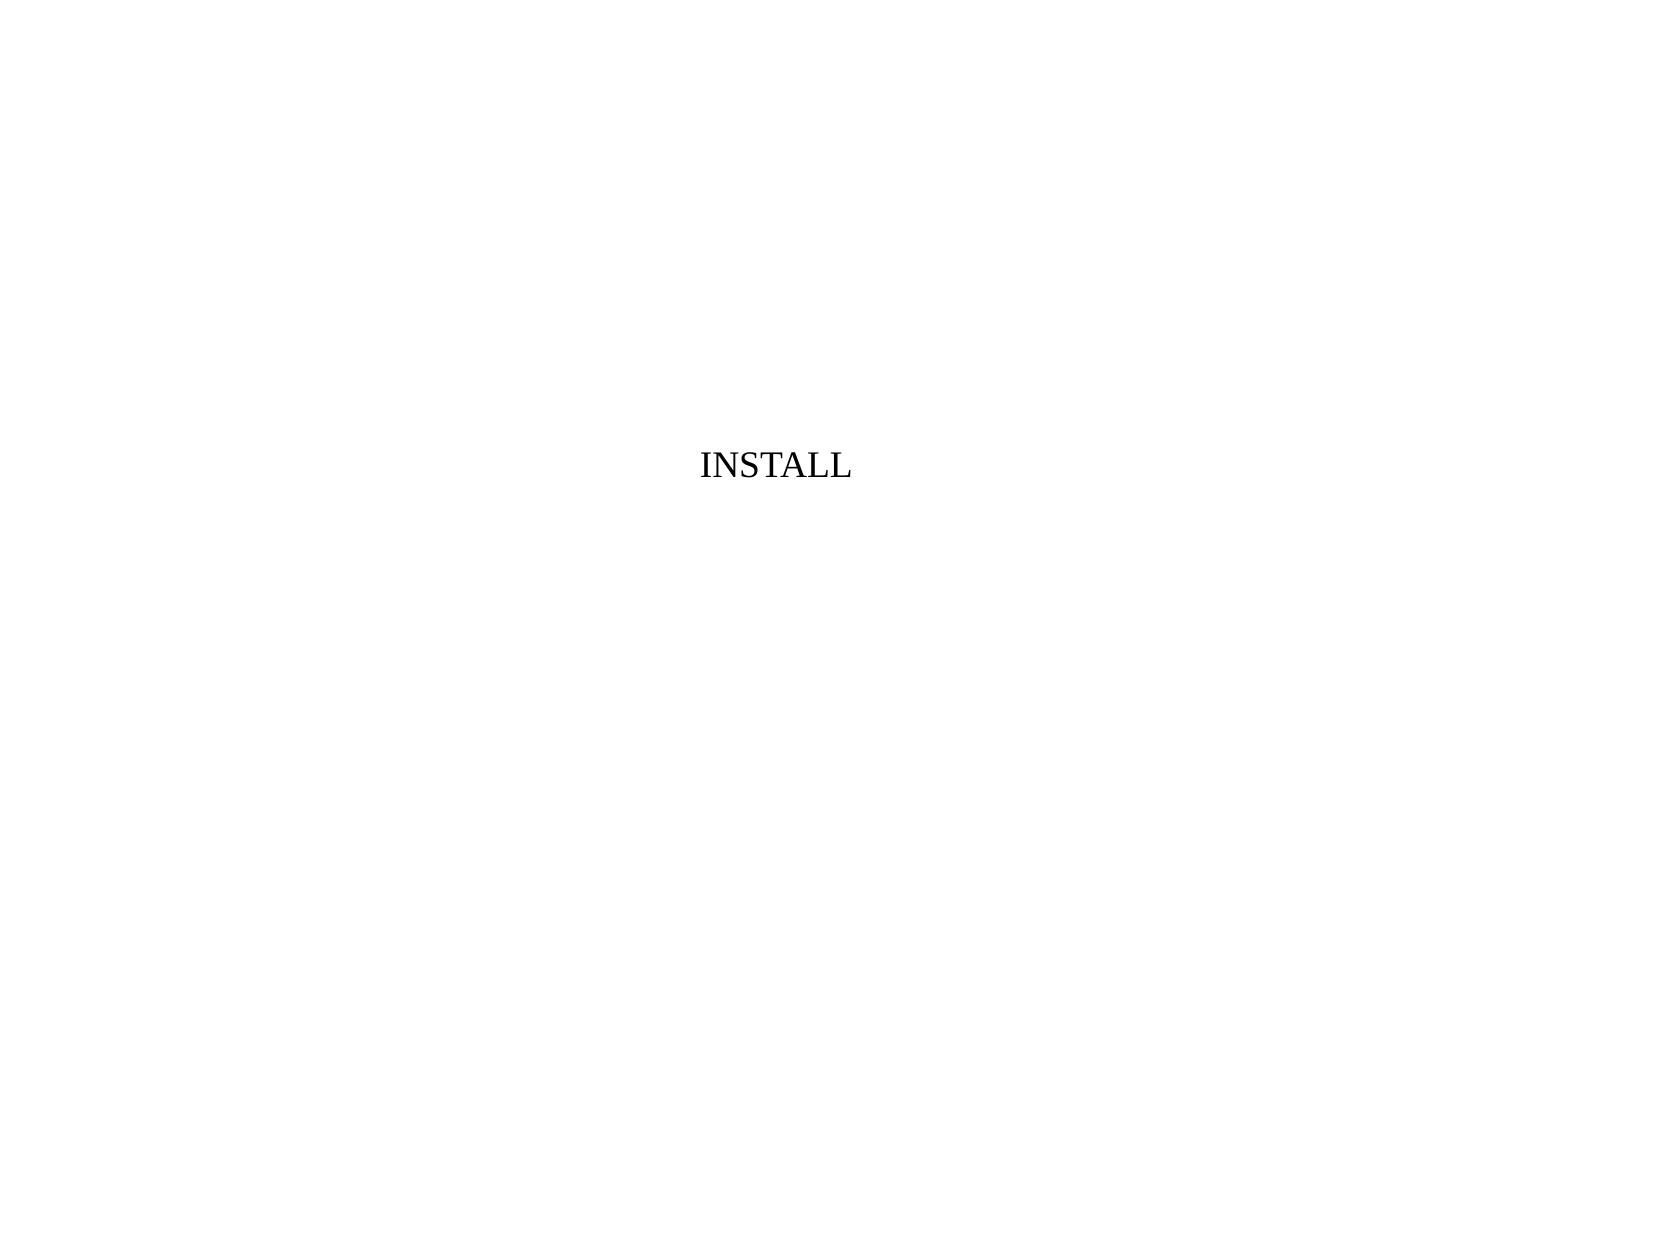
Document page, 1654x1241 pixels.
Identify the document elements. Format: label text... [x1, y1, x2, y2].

text_box INSTALL [685, 437, 871, 498]
